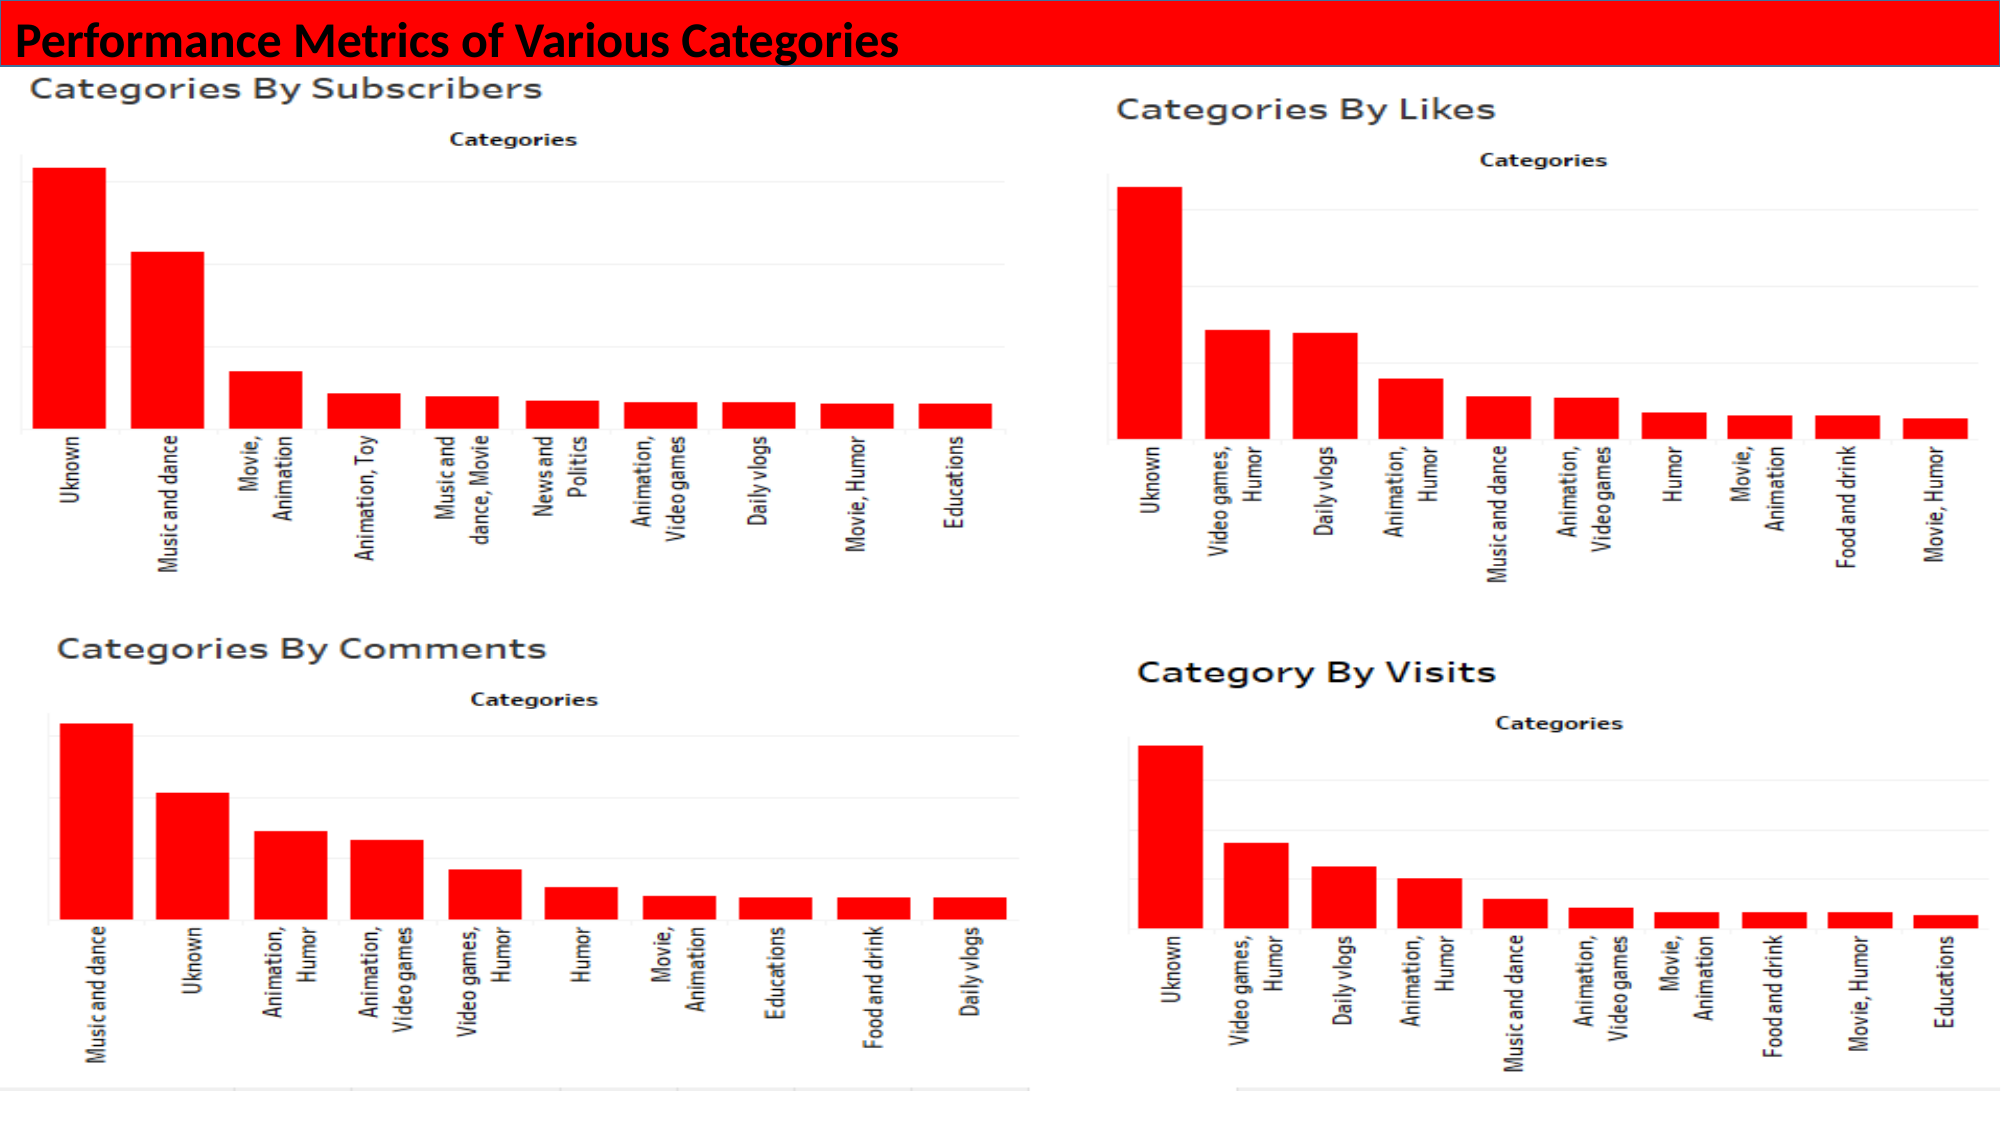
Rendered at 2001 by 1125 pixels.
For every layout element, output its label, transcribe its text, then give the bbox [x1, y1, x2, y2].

picture [0, 66, 2000, 1091]
text_box Performance Metrics of Various Categories [0, 0, 2000, 66]
